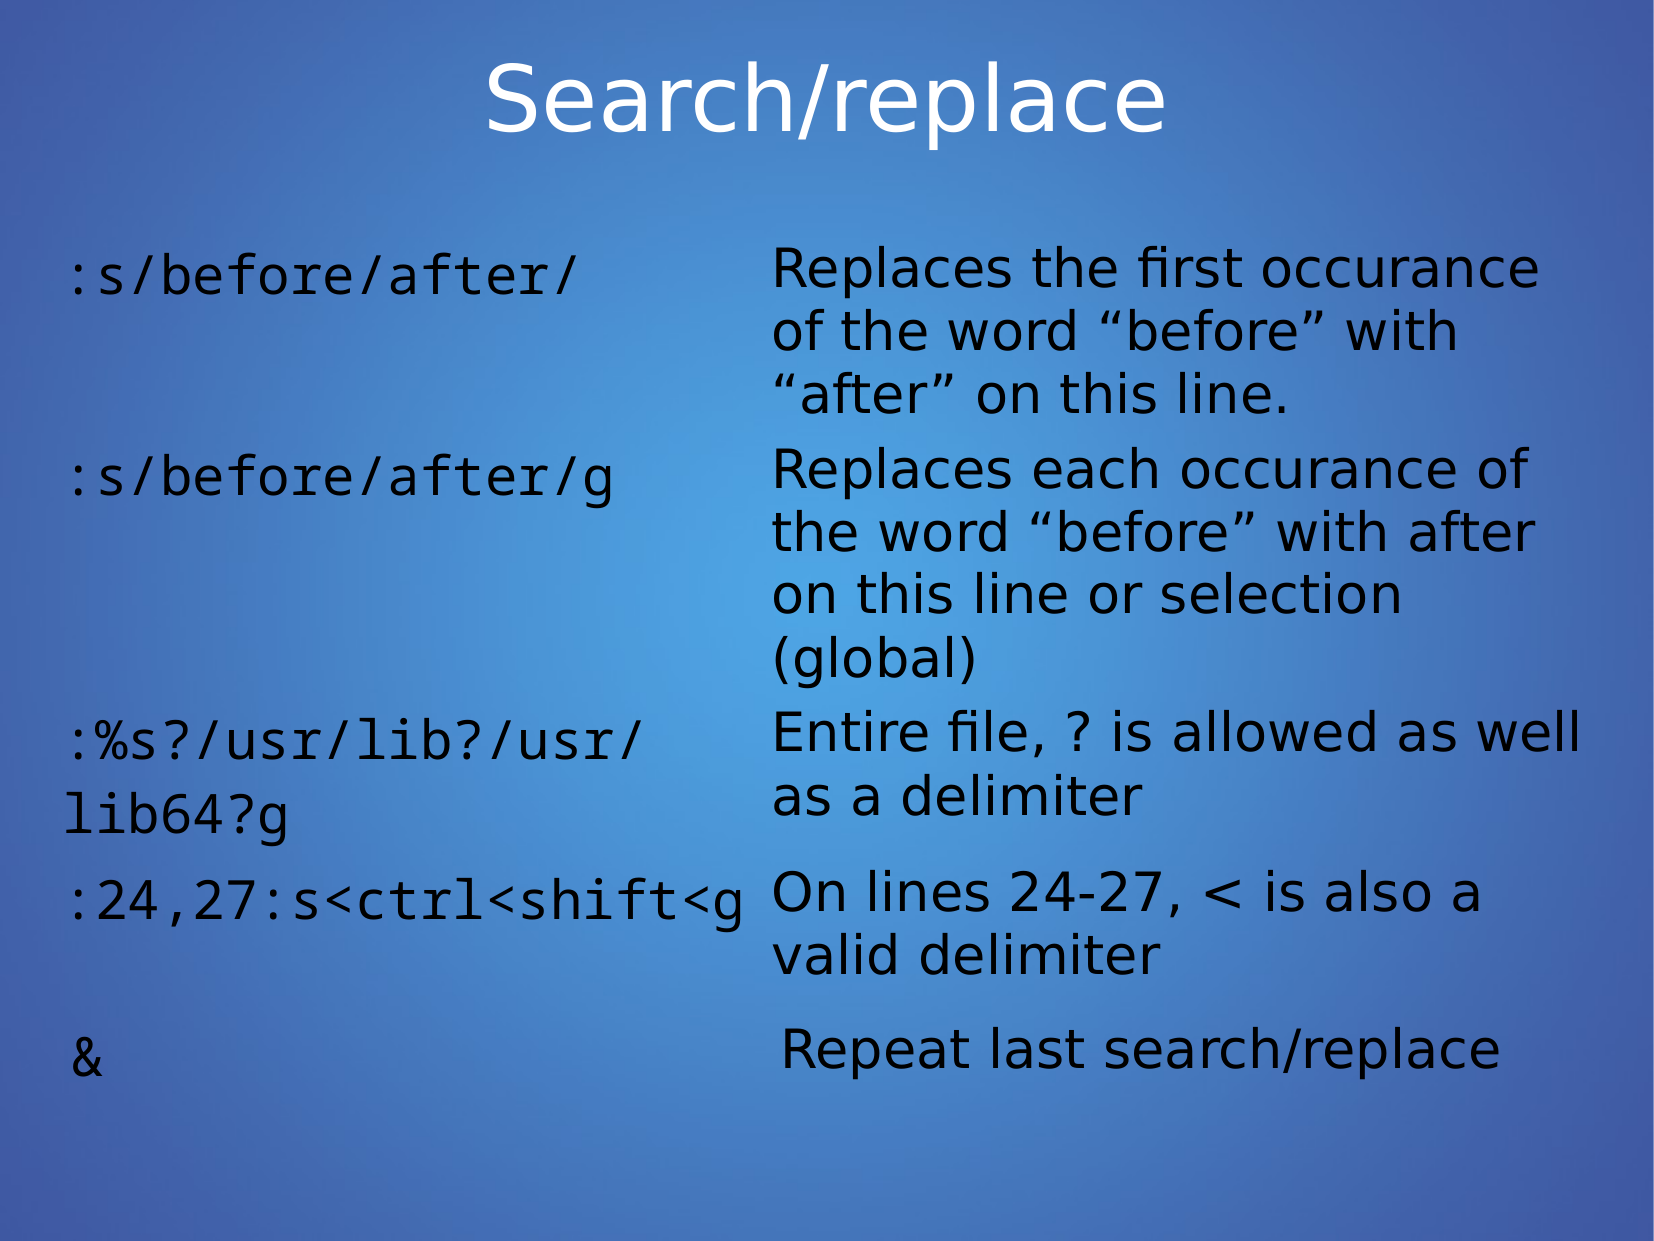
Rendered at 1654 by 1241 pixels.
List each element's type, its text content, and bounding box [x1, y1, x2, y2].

table_header :s/before/after/ [57, 231, 766, 432]
table_cell On lines 24-27, < is also a valid delimiter [766, 856, 1594, 1011]
table_cell Repeat last search/replace [766, 1011, 1594, 1142]
picture [0, 0, 1654, 1241]
title Search/replace [82, 23, 1571, 175]
table_cell Entire file, ? is allowed as well as a delimiter [766, 696, 1594, 856]
table_header Replaces the first occurance of the word “before” with “after” on this line. [766, 231, 1594, 432]
table_cell :s/before/after/g [57, 432, 766, 696]
table_cell & [57, 1011, 766, 1142]
table_cell Replaces each occurance of the word “before” with after on this line or selection (global) [766, 432, 1594, 696]
table_cell :%s?/usr/lib?/usr/lib64?g [57, 696, 766, 856]
table_cell :24,27:s<ctrl<shift<g [57, 856, 766, 1011]
